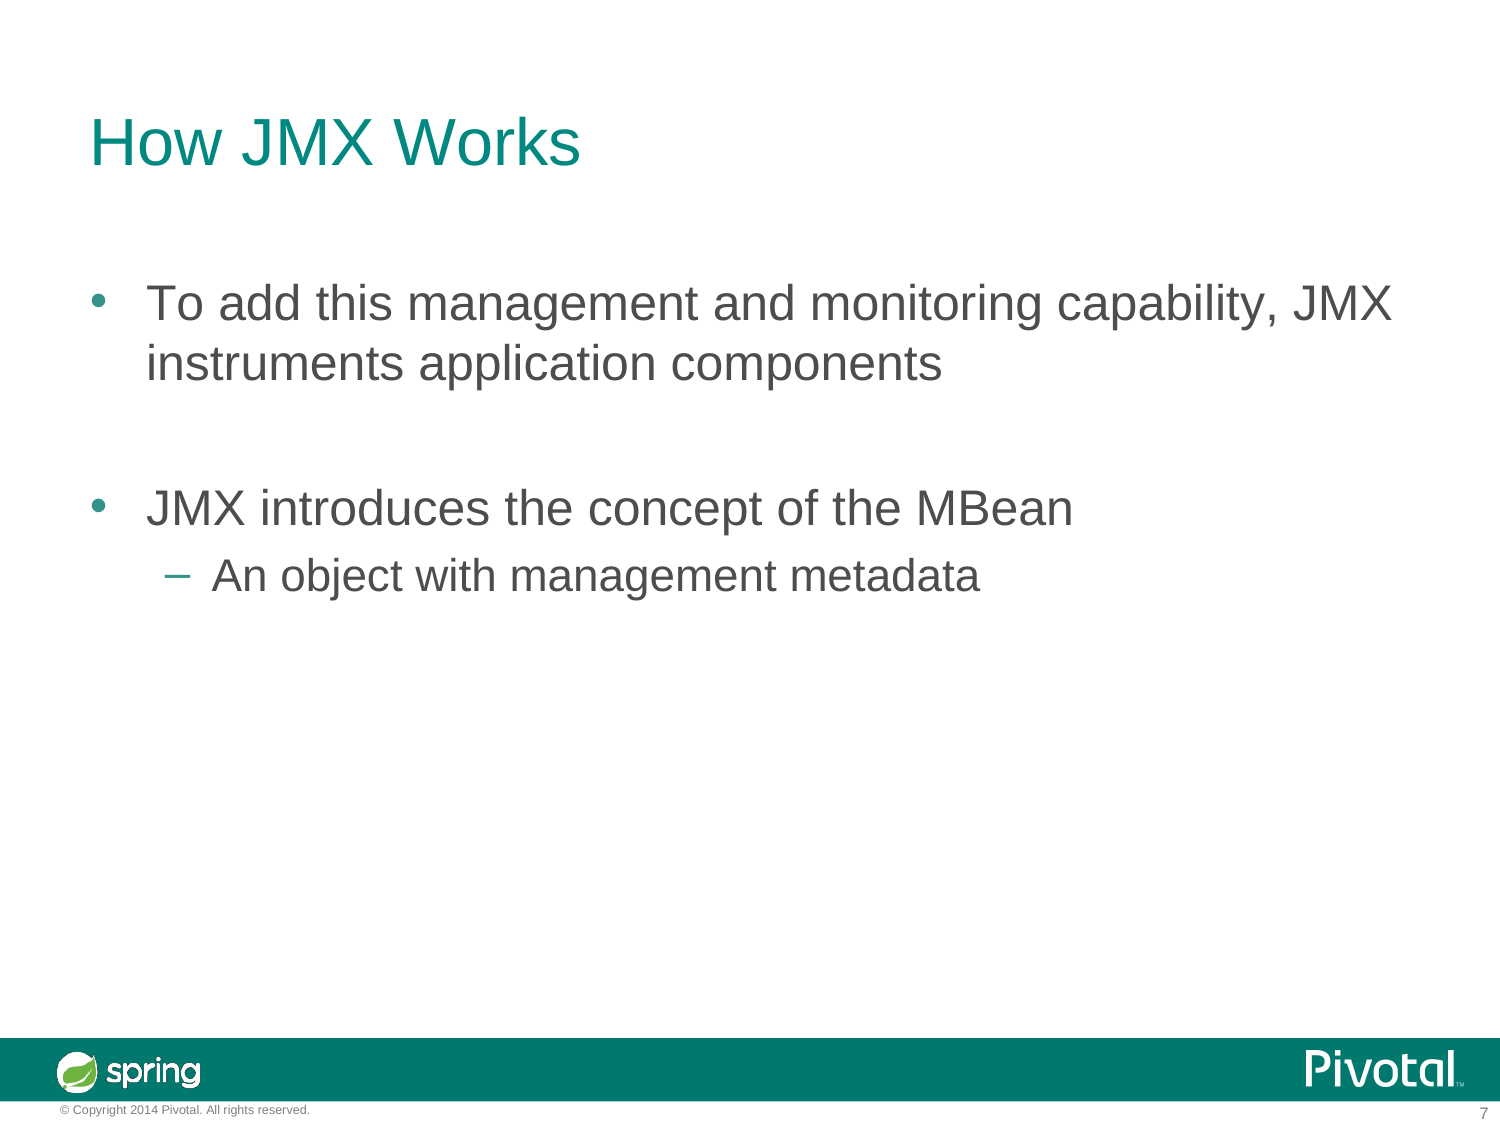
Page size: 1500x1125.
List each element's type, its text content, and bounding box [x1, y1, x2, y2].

title How JMX Works [75, 45, 1426, 233]
picture [1306, 1050, 1464, 1087]
picture [32, 1041, 210, 1103]
list To add this management and monitoring capability, JMX instruments application components JMX introduces the concept of the MBean An object with management metadata [75, 262, 1426, 1005]
